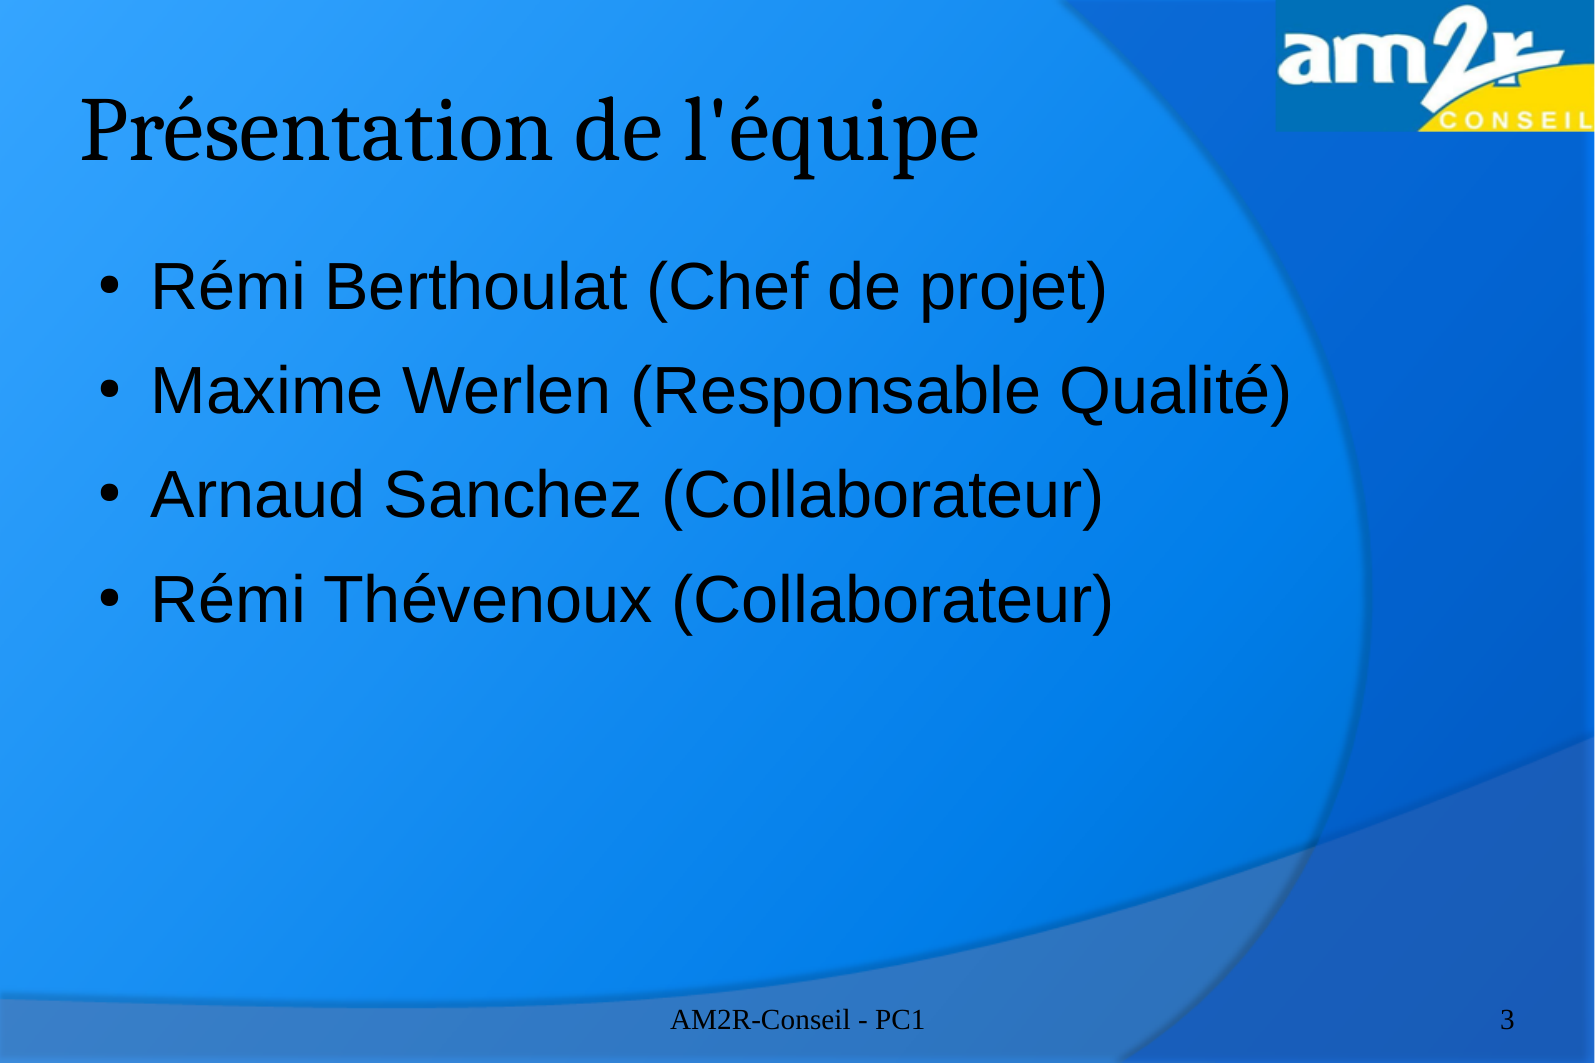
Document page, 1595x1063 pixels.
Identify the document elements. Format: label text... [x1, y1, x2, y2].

picture [0, 0, 1595, 1063]
title Présentation de l'équipe [79, 42, 1152, 220]
list Rémi Berthoulat (Chef de projet) Maxime Werlen (Responsable Qualité) Arnaud Sanchez (Collaborateur) Rémi Thévenoux (Collaborateur) [79, 248, 1515, 960]
